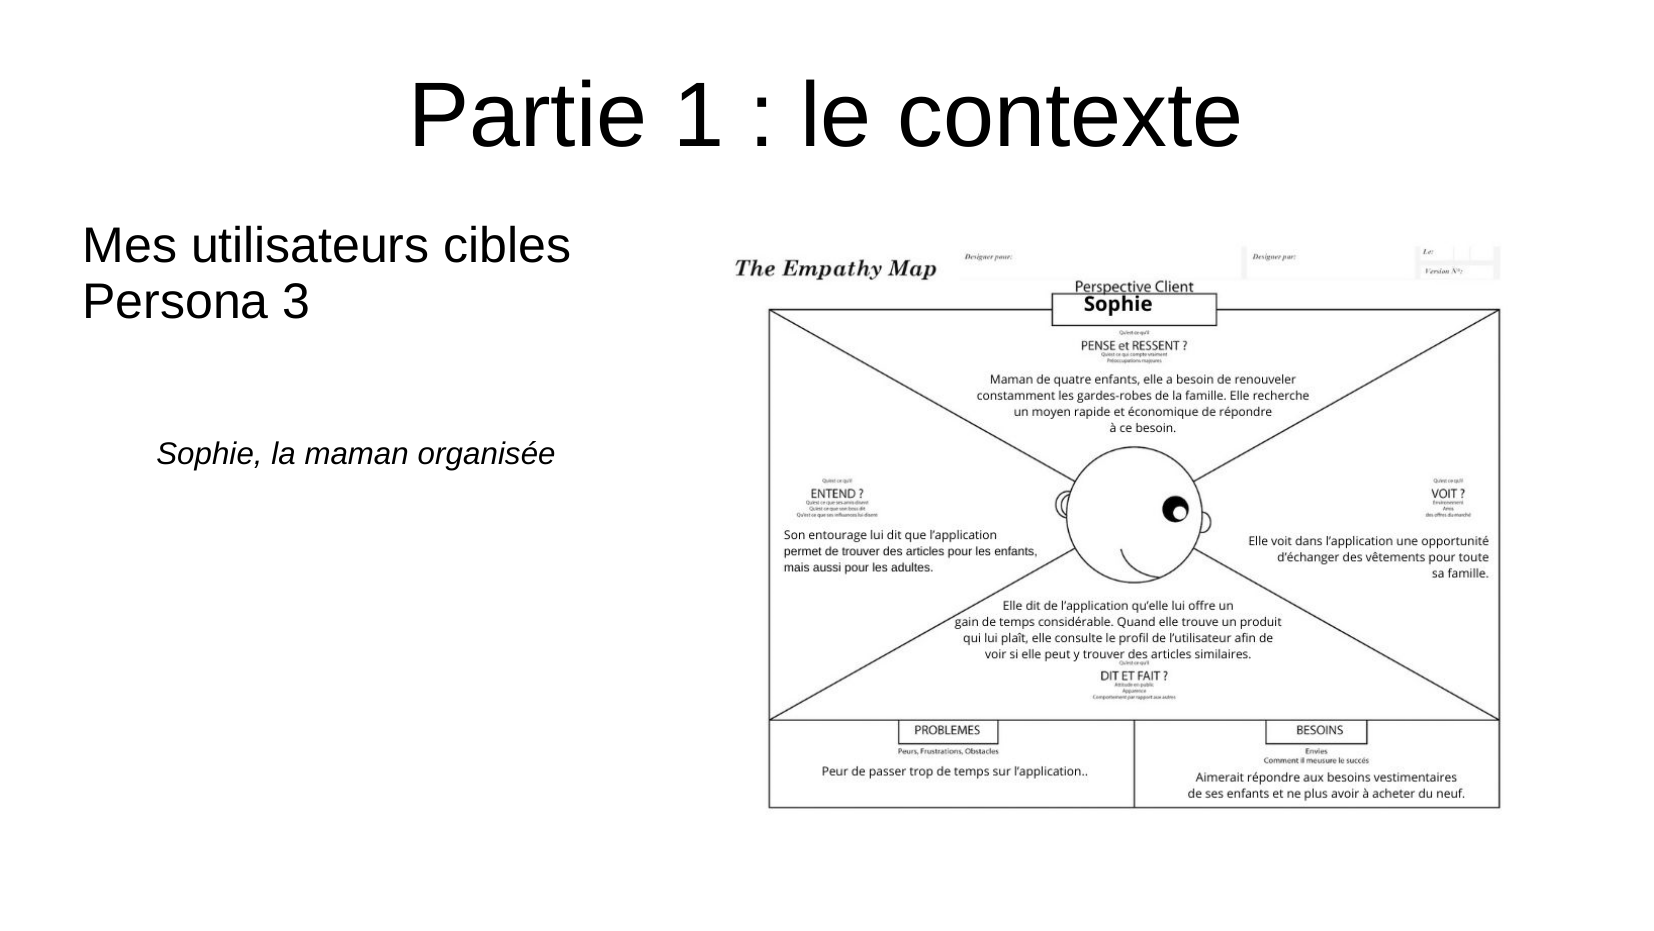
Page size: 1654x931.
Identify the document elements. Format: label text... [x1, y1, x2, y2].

list Mes utilisateurs cibles Persona 3 Sophie, la maman organisée [82, 217, 1571, 758]
picture [708, 226, 1536, 827]
title Partie 1 : le contexte [82, 37, 1571, 193]
